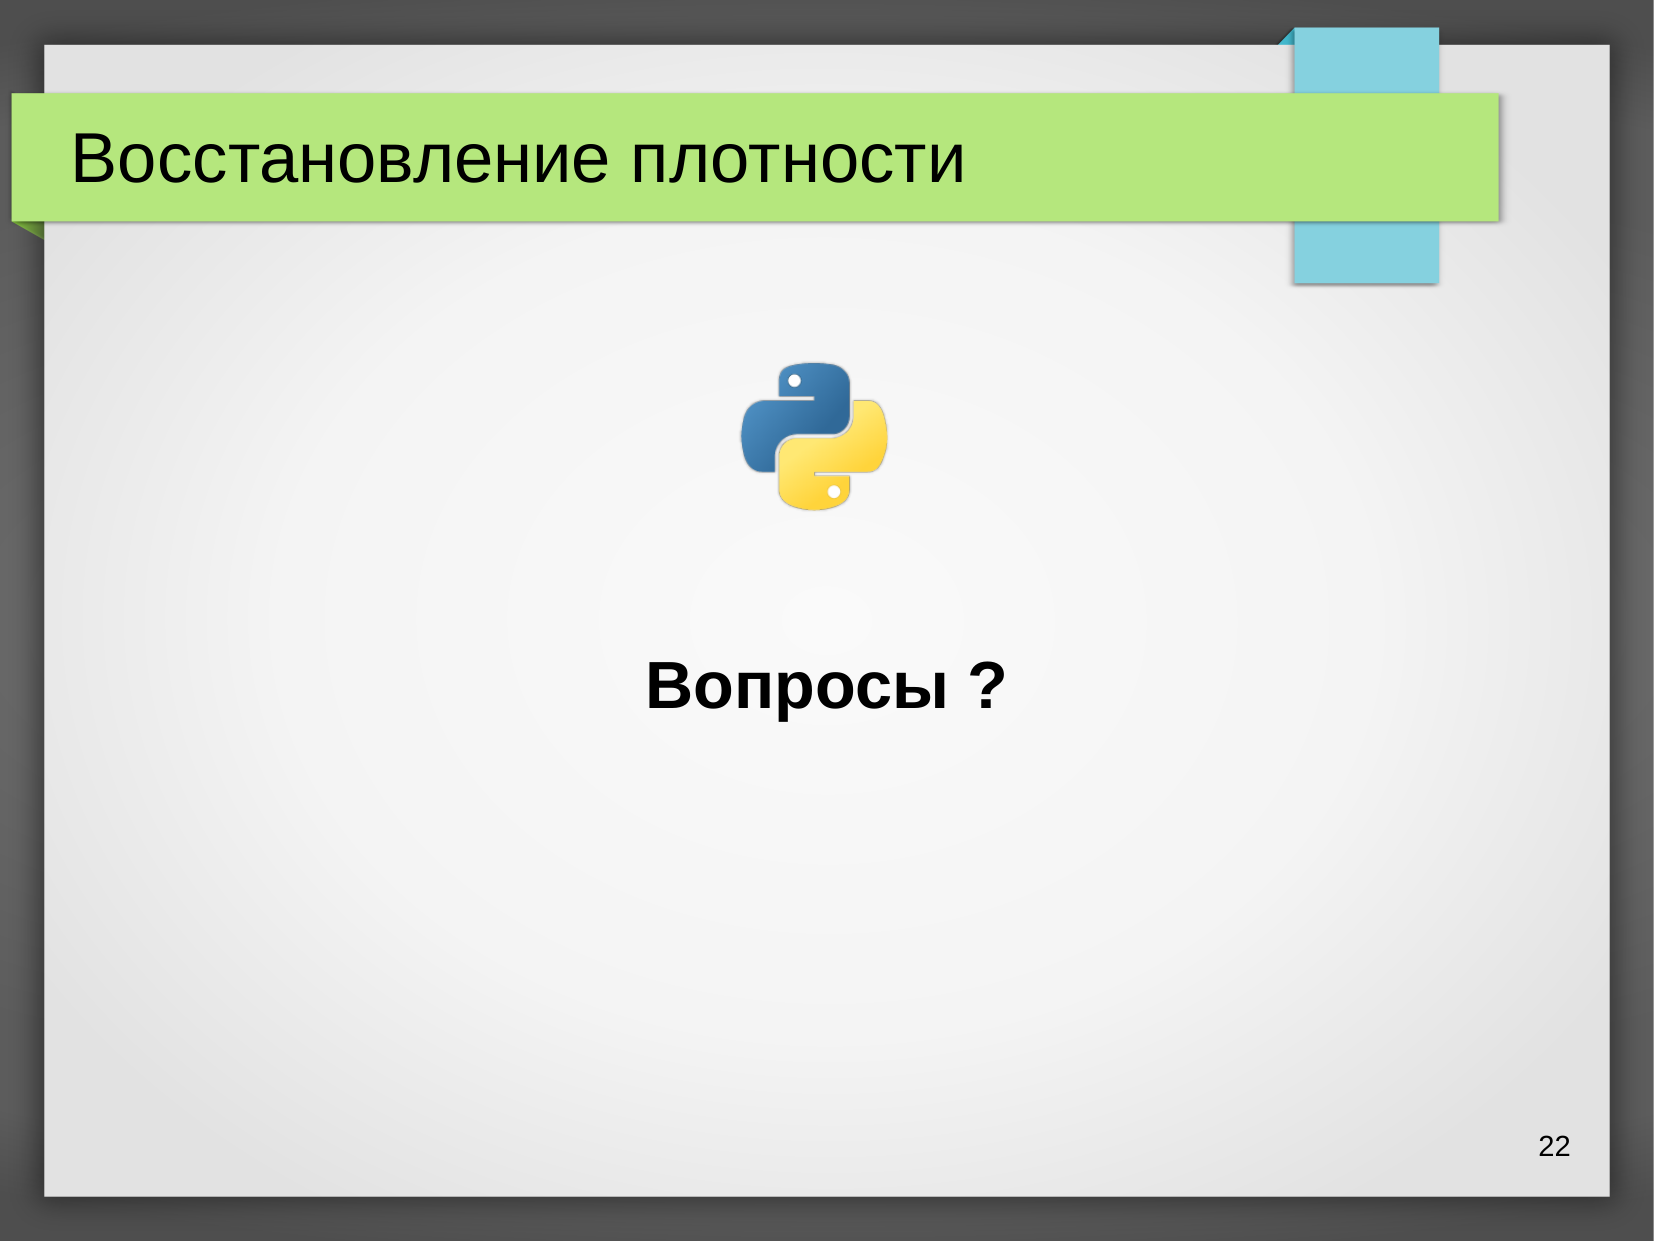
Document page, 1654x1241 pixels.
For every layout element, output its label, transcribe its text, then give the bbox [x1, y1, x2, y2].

picture [0, 0, 1654, 1241]
title Восстановление плотности [70, 118, 1205, 199]
subtitle Вопросы ? [82, 236, 1571, 1134]
